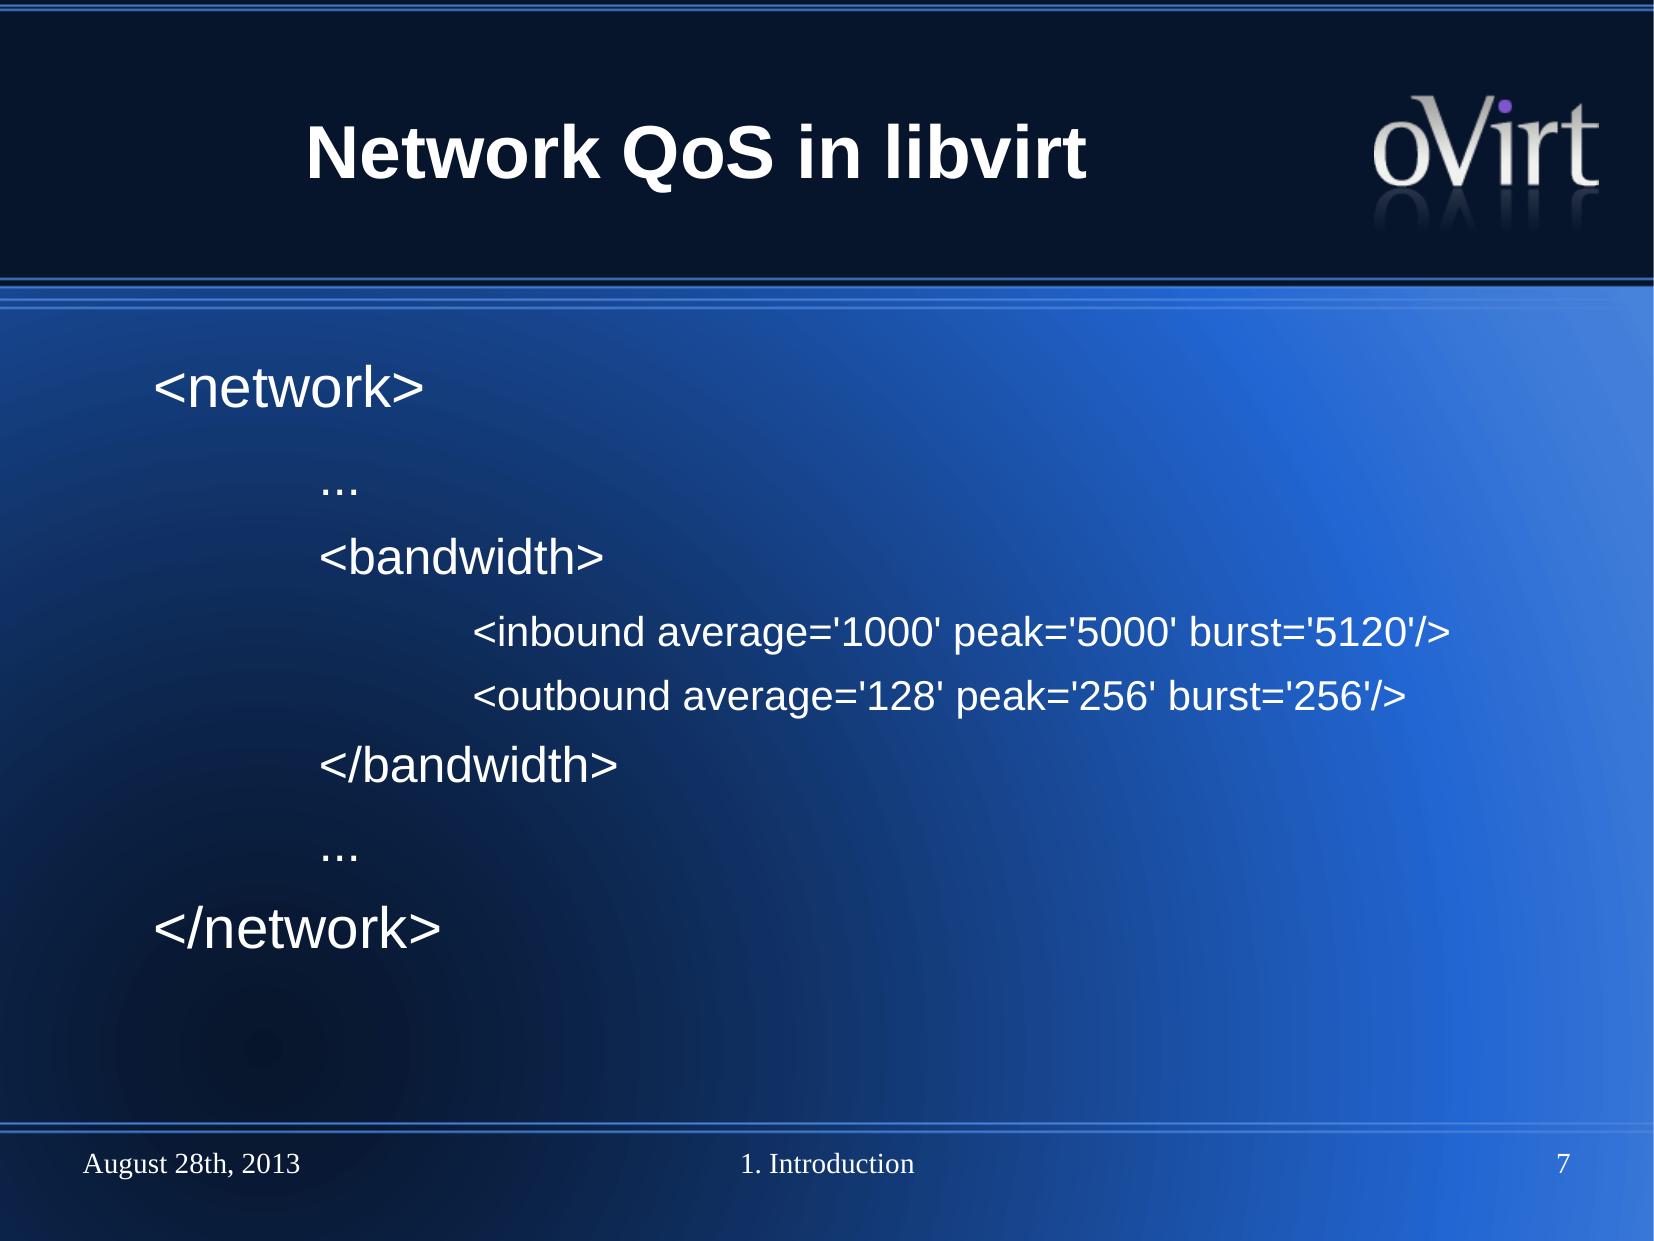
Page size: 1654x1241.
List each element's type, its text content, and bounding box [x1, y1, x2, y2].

list <network> ... <bandwidth> <inbound average='1000' peak='5000' burst='5120'/> <outbound average='128' peak='256' burst='256'/> </bandwidth> ... </network> [82, 355, 1571, 1075]
title Network QoS in libvirt [82, 49, 1312, 257]
picture [0, 0, 1654, 1241]
